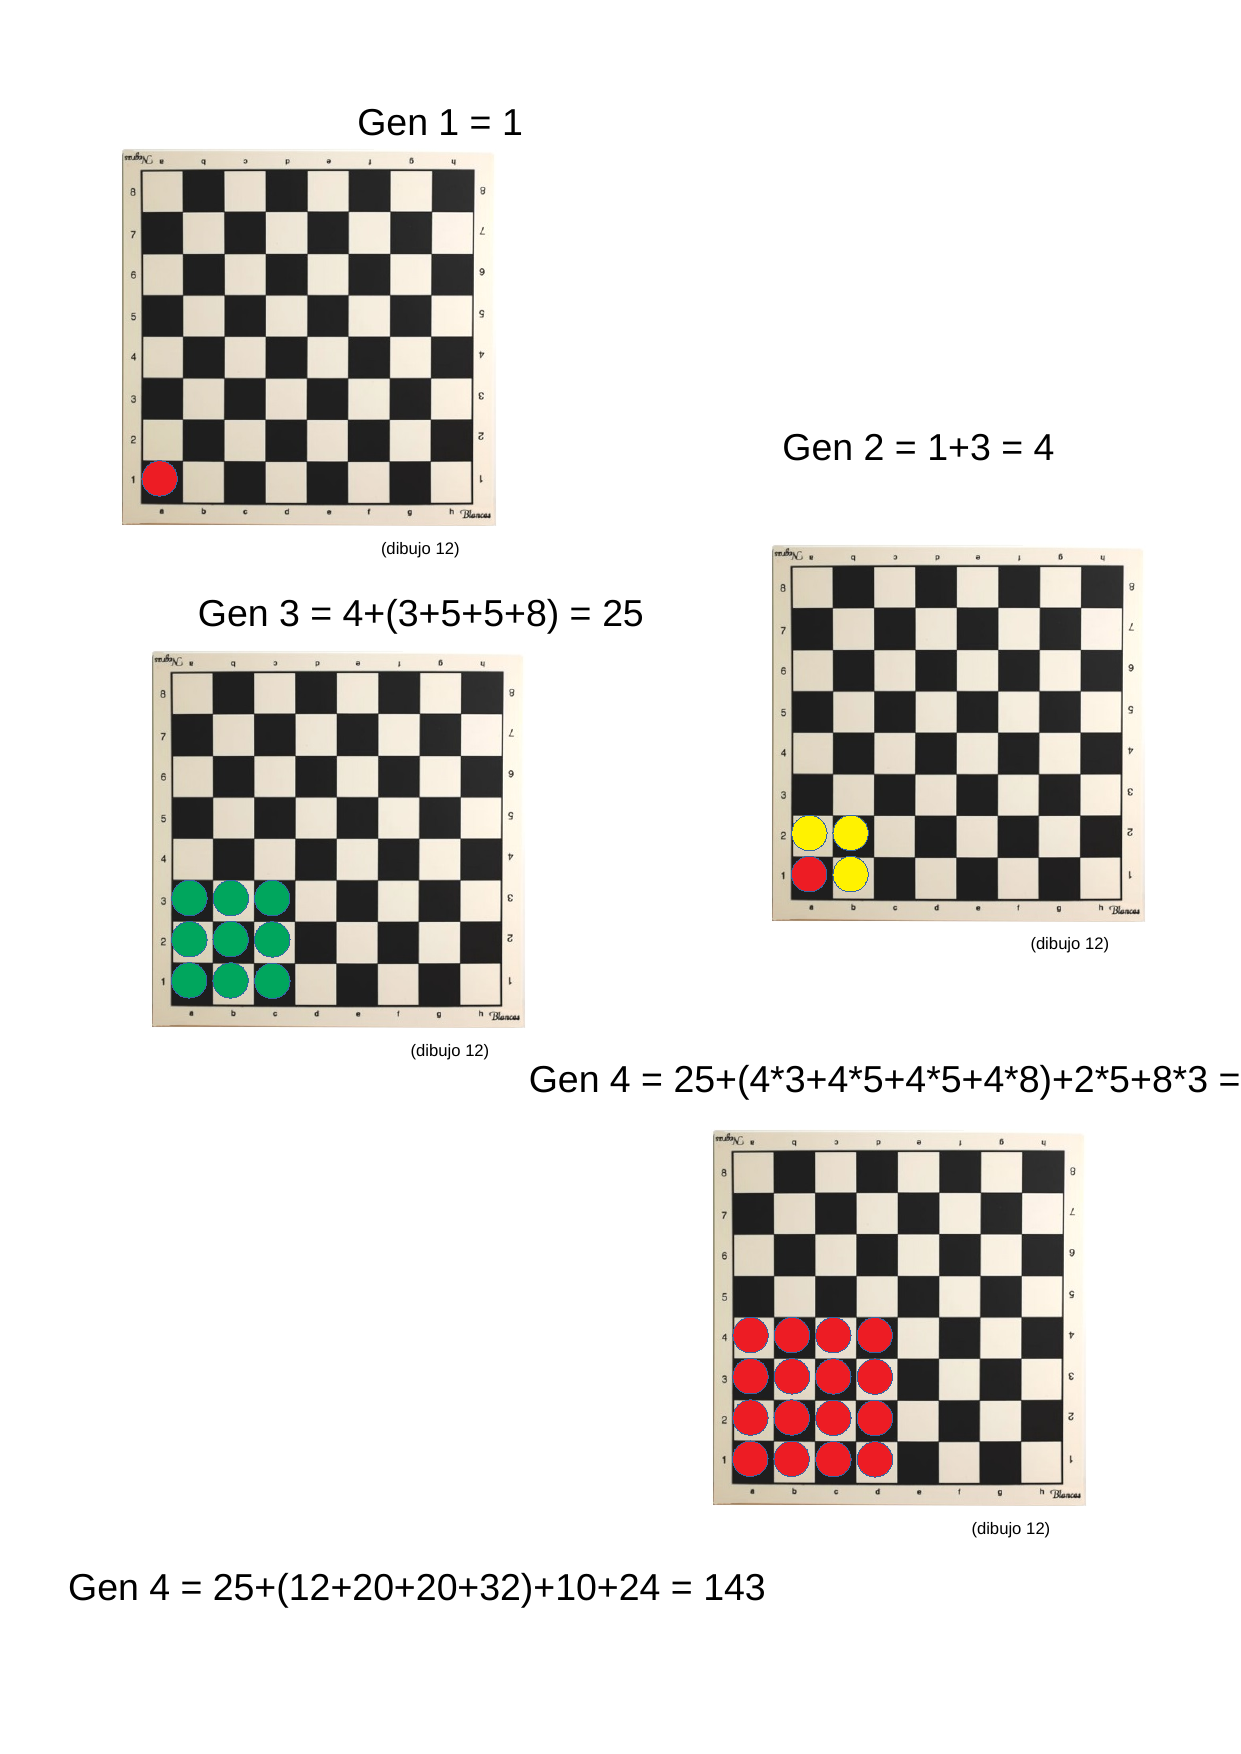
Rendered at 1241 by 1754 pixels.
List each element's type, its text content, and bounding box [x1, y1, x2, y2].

text_box [815, 1358, 852, 1395]
text_box [254, 921, 291, 958]
picture [150, 650, 526, 1028]
text_box [774, 1358, 810, 1395]
text_box [141, 460, 178, 497]
picture [711, 1129, 1087, 1506]
text_box Gen 1 = 1 [342, 94, 538, 152]
text_box [732, 1440, 769, 1477]
text_box [213, 880, 249, 916]
text_box [212, 962, 249, 999]
text_box (dibujo 12) [1015, 927, 1125, 961]
text_box [171, 880, 208, 916]
text_box [773, 1441, 810, 1477]
text_box [857, 1317, 893, 1353]
text_box [815, 1441, 852, 1477]
text_box [791, 856, 827, 892]
text_box [254, 880, 290, 916]
text_box [832, 815, 869, 851]
text_box [774, 1317, 810, 1353]
text_box [857, 1400, 893, 1436]
text_box Gen 3 = 4+(3+5+5+8) = 25 [183, 584, 660, 642]
picture [120, 148, 497, 526]
text_box (dibujo 12) [366, 531, 475, 566]
text_box [857, 1441, 893, 1478]
text_box Gen 2 = 1+3 = 4 [767, 419, 1070, 477]
picture [770, 544, 1146, 922]
text_box [815, 1400, 852, 1436]
text_box (dibujo 12) [956, 1511, 1066, 1546]
text_box (dibujo 12) [395, 1033, 505, 1068]
text_box [171, 921, 208, 957]
text_box [832, 856, 869, 892]
text_box [791, 815, 828, 851]
text_box [732, 1399, 769, 1436]
text_box [773, 1399, 810, 1436]
text_box Gen 4 = 25+(4*3+4*5+4*5+4*8)+2*5+8*3 = 25 [513, 1051, 1241, 1108]
text_box Gen 4 = 25+(12+20+20+32)+10+24 = 143 [53, 1559, 781, 1616]
text_box [171, 962, 207, 999]
text_box [857, 1358, 893, 1395]
text_box [732, 1358, 769, 1394]
text_box [254, 963, 291, 999]
text_box [815, 1317, 852, 1353]
text_box [212, 921, 249, 957]
text_box [732, 1317, 769, 1353]
